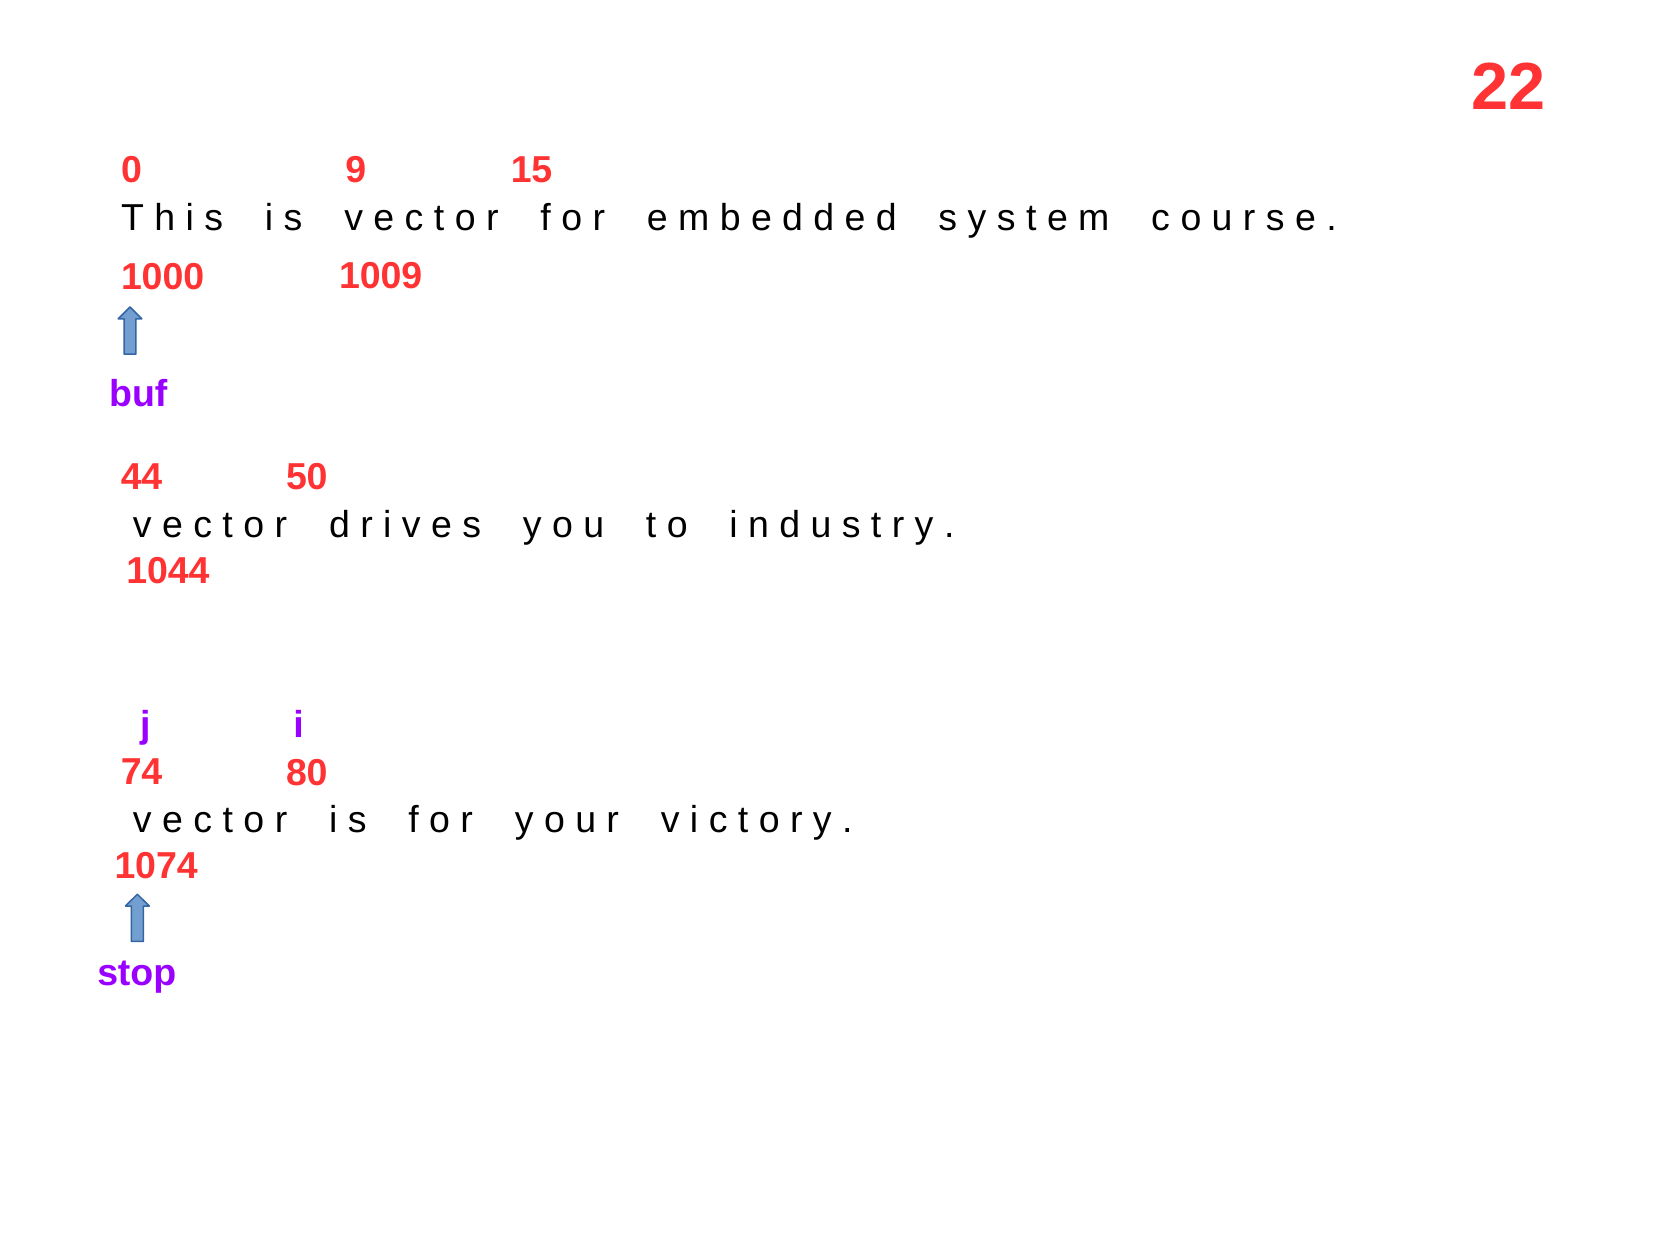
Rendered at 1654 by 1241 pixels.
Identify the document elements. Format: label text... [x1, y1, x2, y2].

text_box stop [82, 943, 210, 1004]
text_box 1074 [99, 837, 213, 898]
text_box 50 [271, 448, 343, 509]
text_box i [278, 696, 319, 757]
text_box 80 [271, 744, 343, 804]
text_box [125, 894, 150, 942]
text_box 1044 [111, 542, 225, 603]
text_box 15 [496, 141, 568, 202]
text_box 9 [330, 141, 381, 202]
text_box v e c t o r d r i v e s y o u t o i n d u s t r y . [118, 496, 972, 557]
text_box 1009 [324, 247, 438, 308]
text_box buf [94, 365, 183, 426]
text_box 0 [106, 141, 157, 202]
text_box [118, 307, 142, 355]
text_box 22 [1456, 42, 1561, 138]
text_box 44 [106, 448, 178, 509]
text_box v e c t o r i s f o r y o u r v i c t o r y . [118, 791, 869, 852]
text_box T h i s i s v e c t o r f o r e m b e d d e d s y s t e m c o u r s e . [106, 188, 1354, 249]
text_box 74 [106, 743, 178, 804]
text_box j [125, 696, 166, 757]
text_box 1000 [106, 248, 219, 309]
